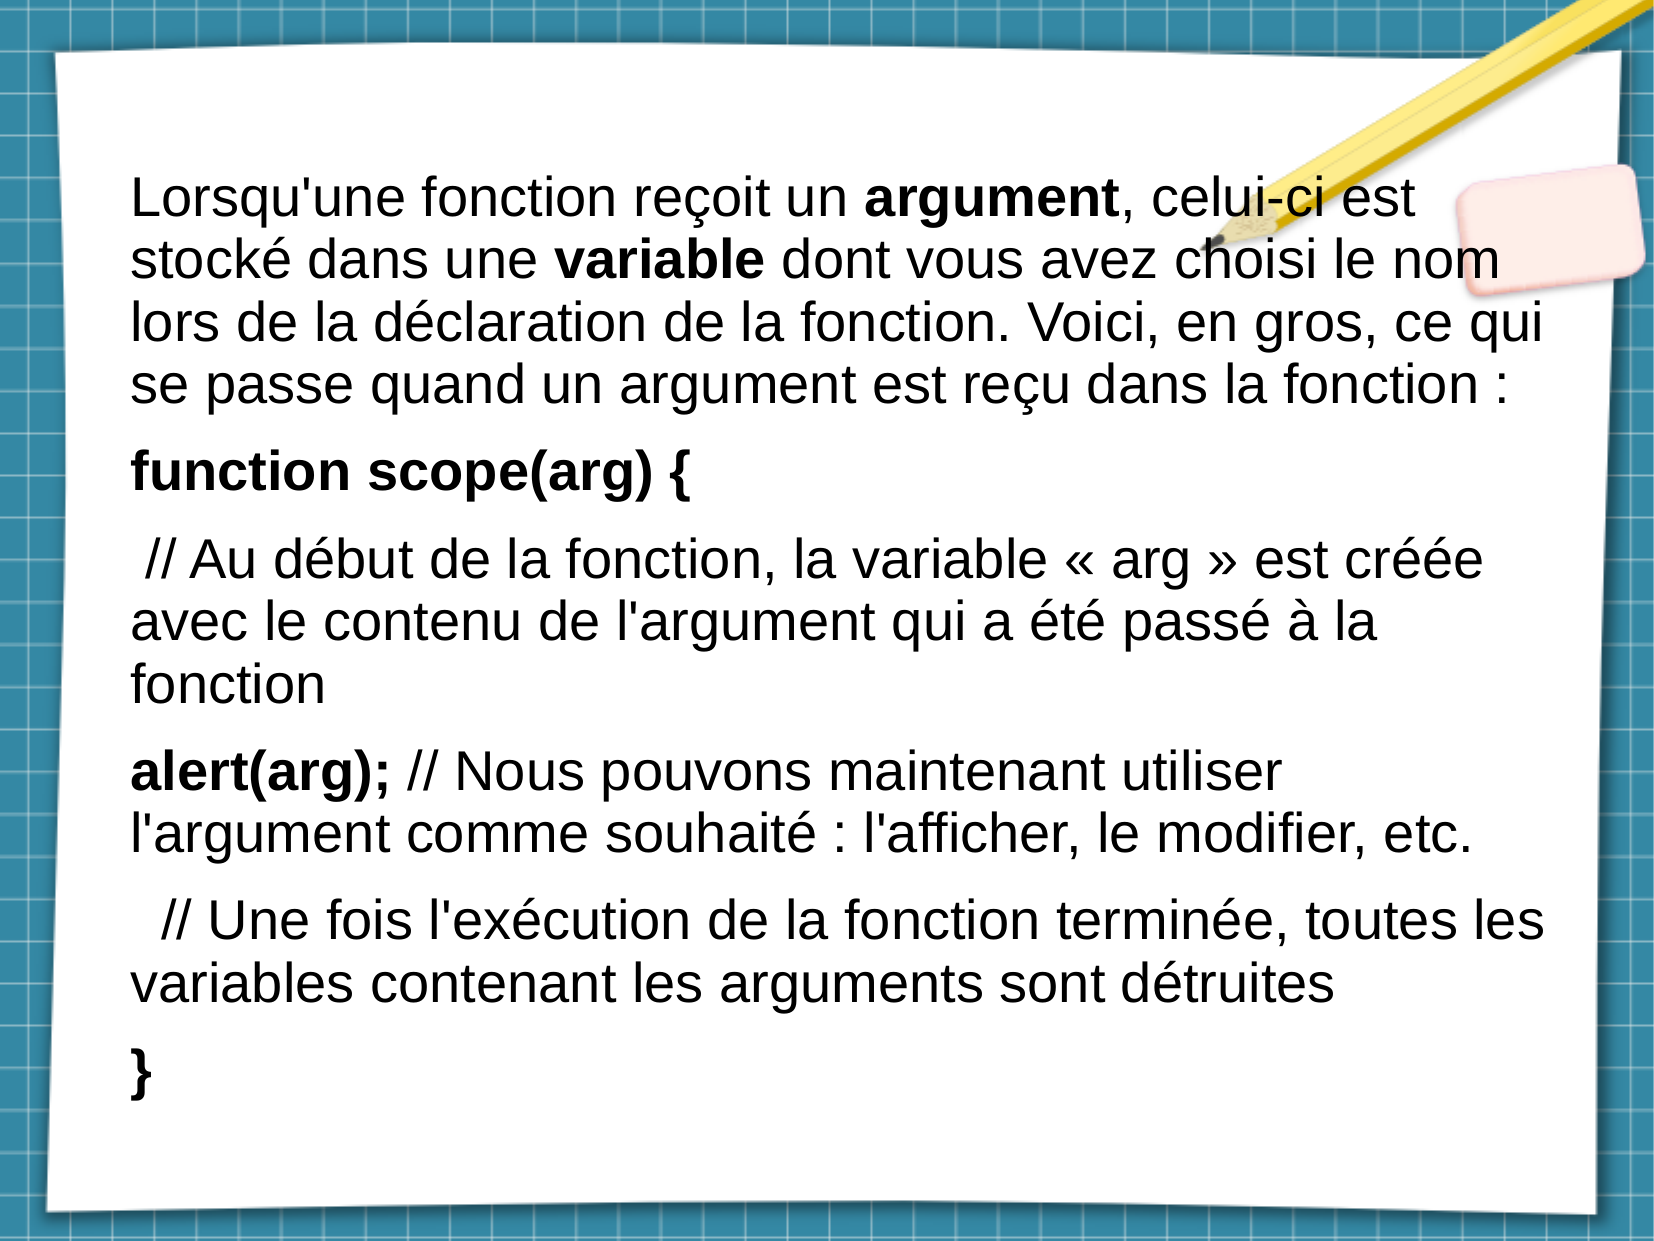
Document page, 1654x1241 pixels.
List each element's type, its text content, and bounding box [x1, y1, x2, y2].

list Lorsqu'une fonction reçoit un argument, celui-ci est stocké dans une variable dont vous avez choisi le nom lors de la déclaration de la fonction. Voici, en gros, ce qui se passe quand un argument est reçu dans la fonction : function scope(arg) { // Au début de la fonction, la variable « arg » est créée avec le contenu de l'argument qui a été passé à la fonction alert(arg); // Nous pouvons maintenant utiliser l'argument comme souhaité : l'afficher, le modifier, etc. // Une fois l'exécution de la fonction terminée, toutes les variables contenant les arguments sont détruites } [70, 165, 1560, 1123]
picture [0, 0, 1654, 1241]
